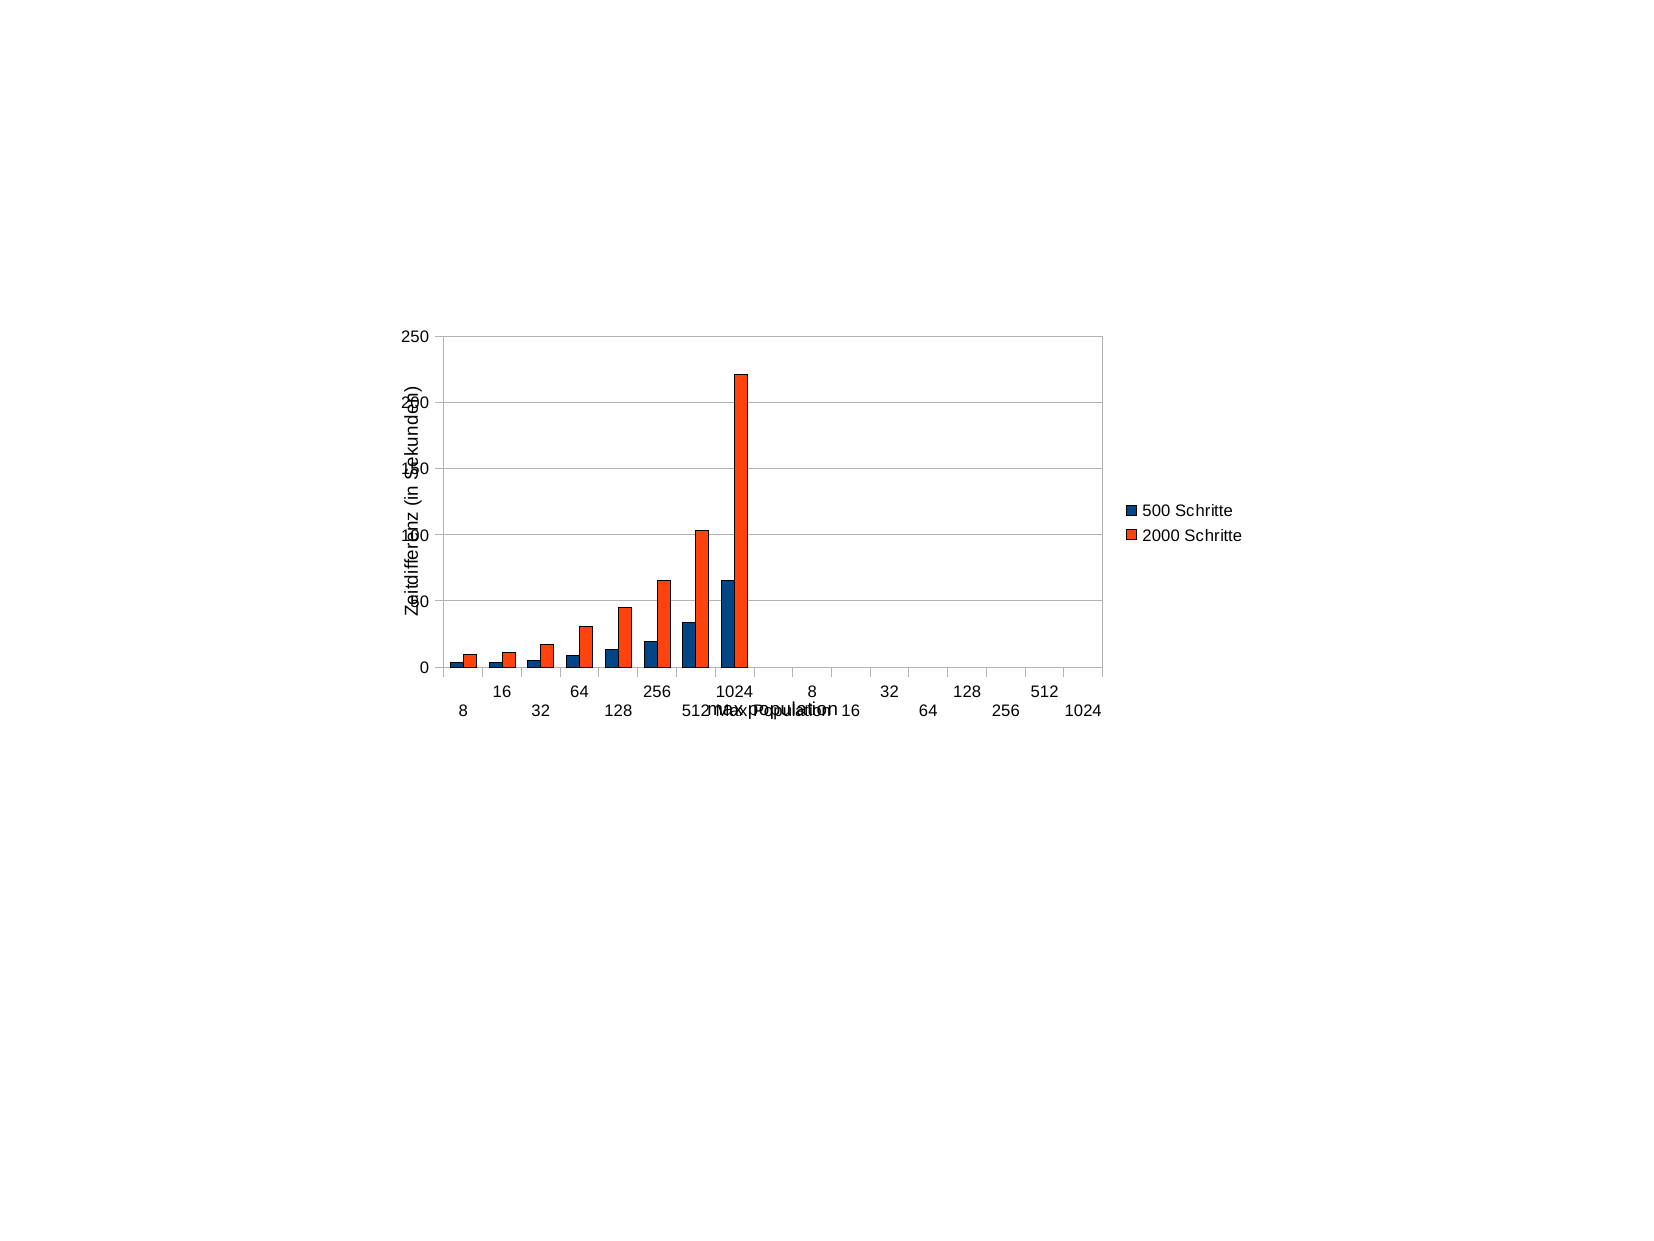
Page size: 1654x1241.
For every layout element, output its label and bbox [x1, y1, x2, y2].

chart [377, 318, 1278, 733]
